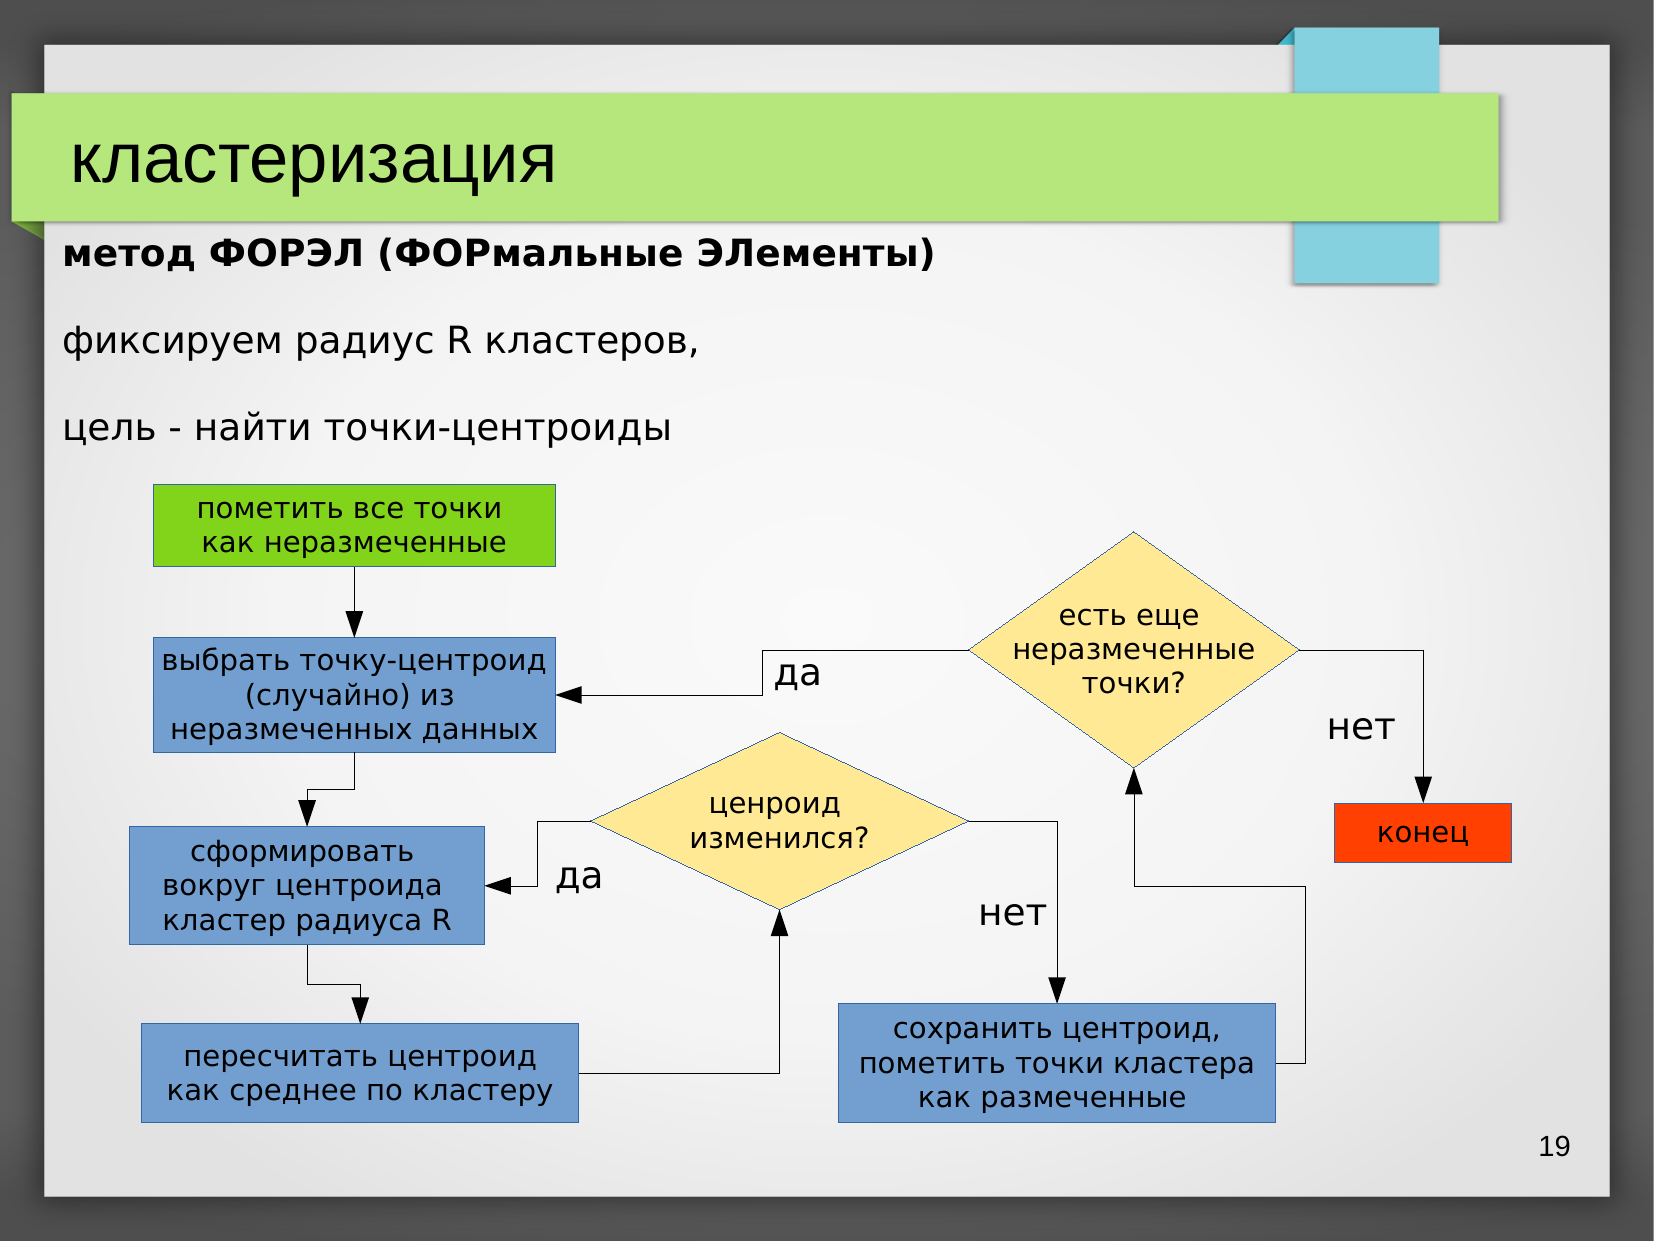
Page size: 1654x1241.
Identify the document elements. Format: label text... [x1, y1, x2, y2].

text_box пометить все точки как неразмеченные [153, 484, 556, 567]
text_box пересчитать центроид как среднее по кластеру [141, 1023, 579, 1123]
text_box метод ФОРЭЛ (ФОРмальные ЭЛементы) фиксируем радиус R кластеров, цель - найти точки-центроиды [47, 224, 993, 457]
text_box выбрать точку-центроид (случайно) из неразмеченных данных [153, 637, 556, 753]
text_box есть еще неразмеченные точки? [968, 531, 1300, 768]
text_box сохранить центроид, пометить точки кластера как размеченные [838, 1003, 1276, 1123]
picture [0, 0, 1654, 1241]
text_box конец [1334, 803, 1512, 863]
text_box ценроид изменился? [590, 732, 969, 910]
text_box сформировать вокруг центроида кластер радиуса R [129, 826, 485, 945]
title кластеризация [70, 118, 1205, 199]
